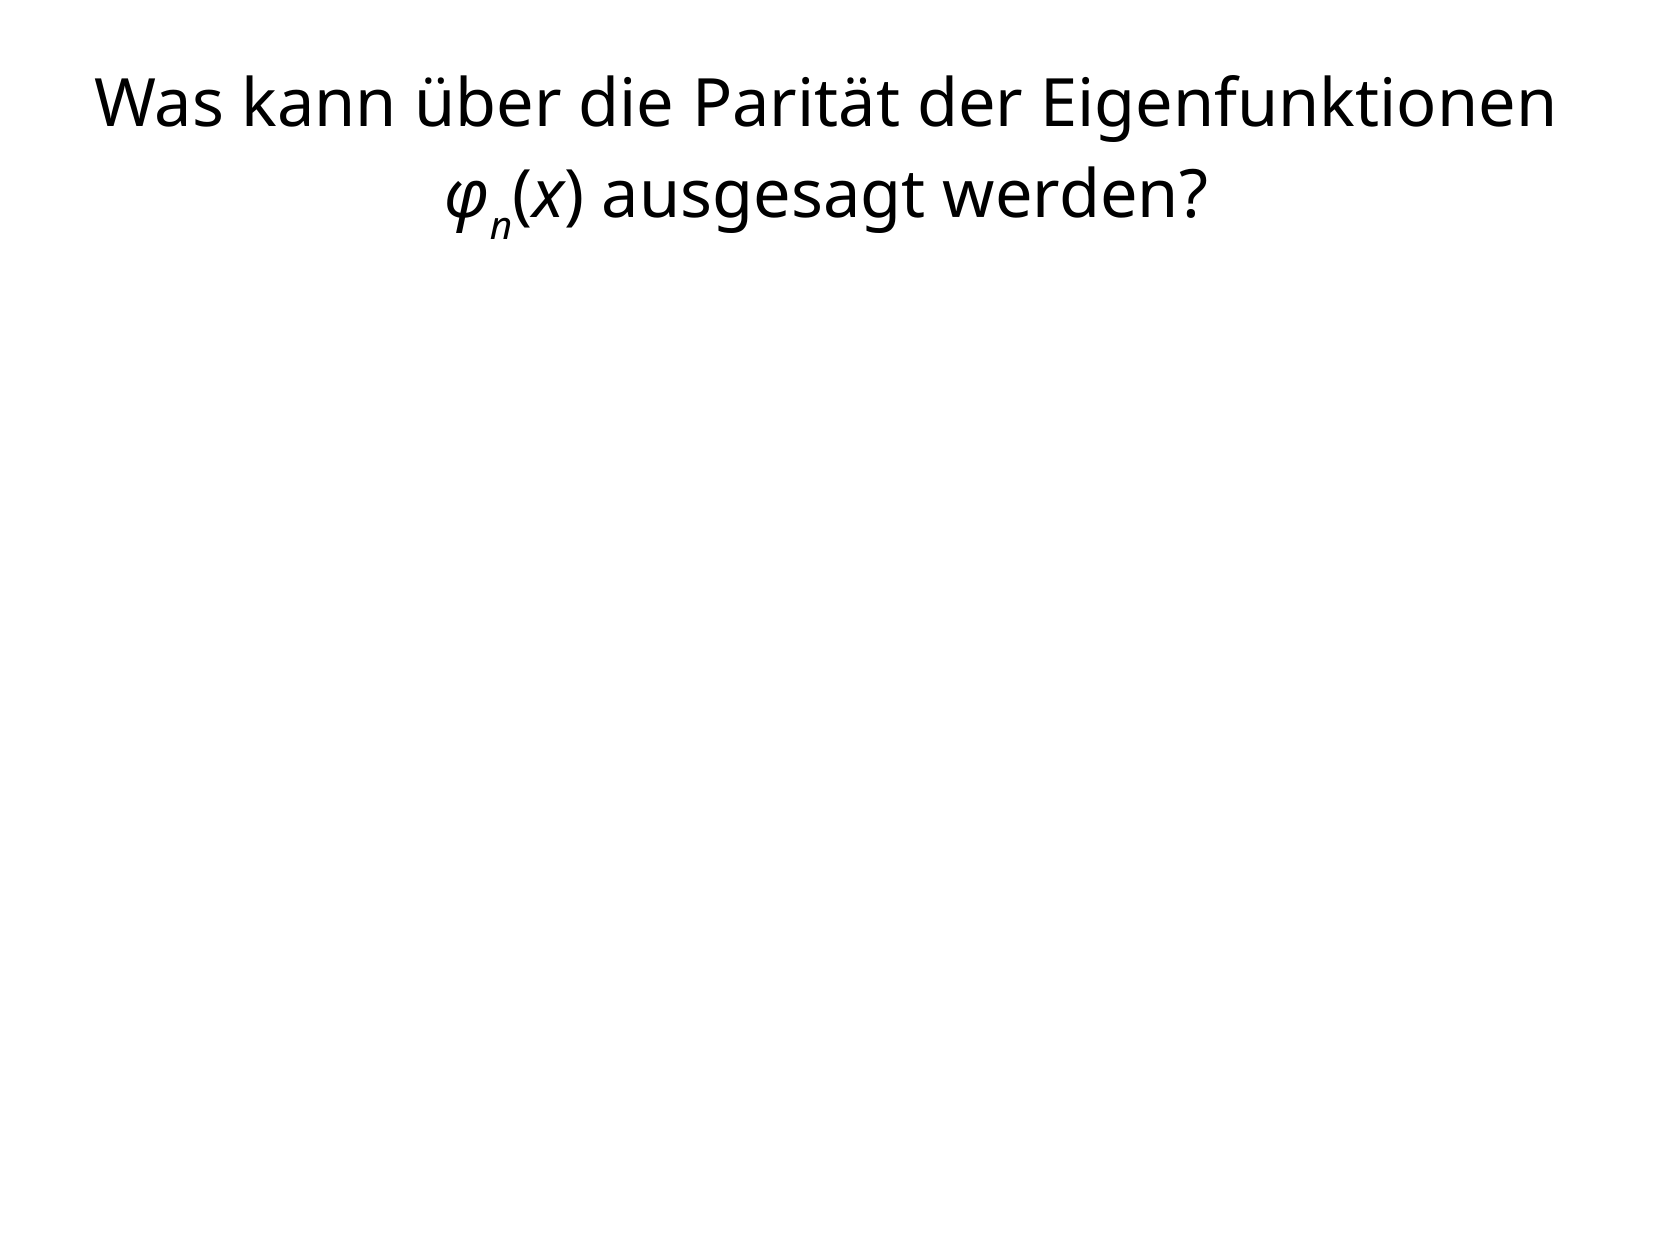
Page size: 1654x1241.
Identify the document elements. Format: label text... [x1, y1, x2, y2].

title Was kann über die Parität der Eigenfunktionen φn(x) ausgesagt werden? [82, 49, 1571, 257]
